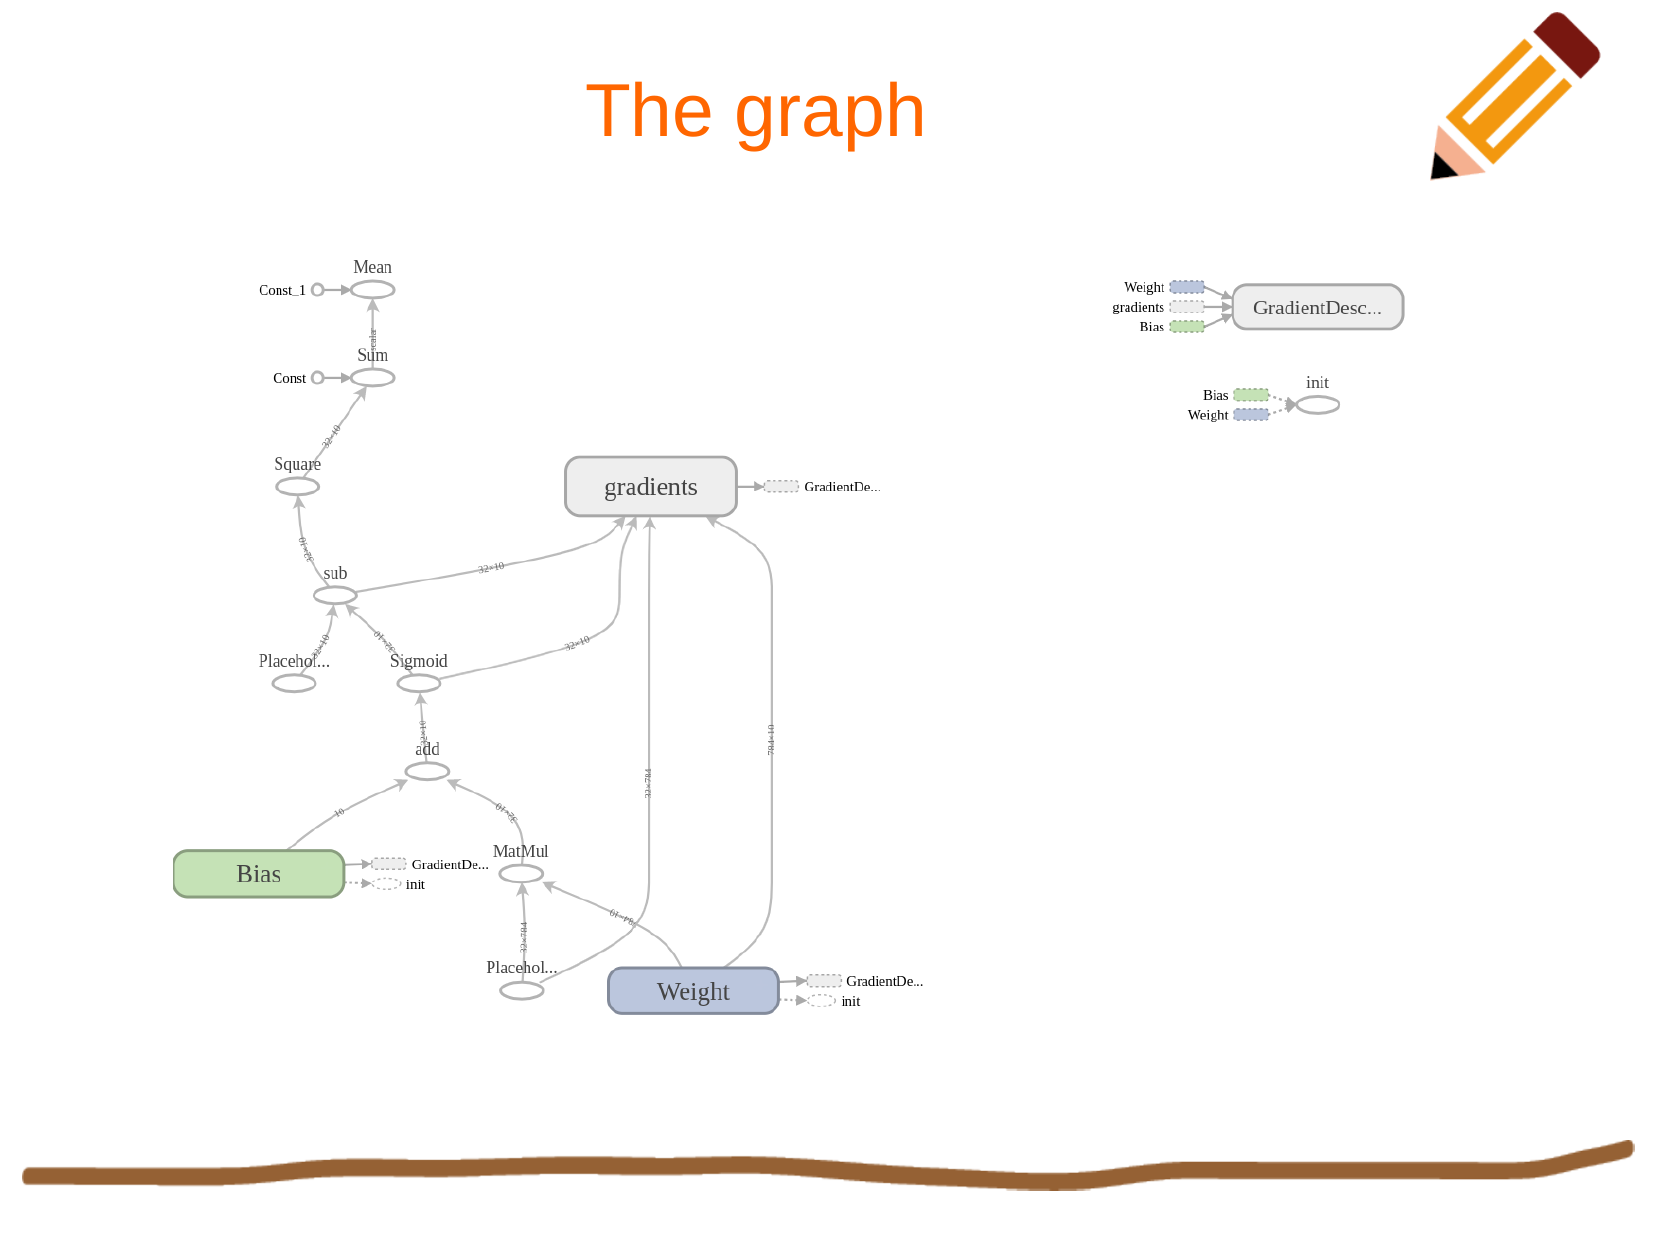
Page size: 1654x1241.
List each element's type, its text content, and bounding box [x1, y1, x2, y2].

title The graph [82, 49, 1430, 172]
picture [1430, 12, 1601, 181]
picture [173, 224, 1516, 1095]
picture [22, 1140, 1635, 1191]
